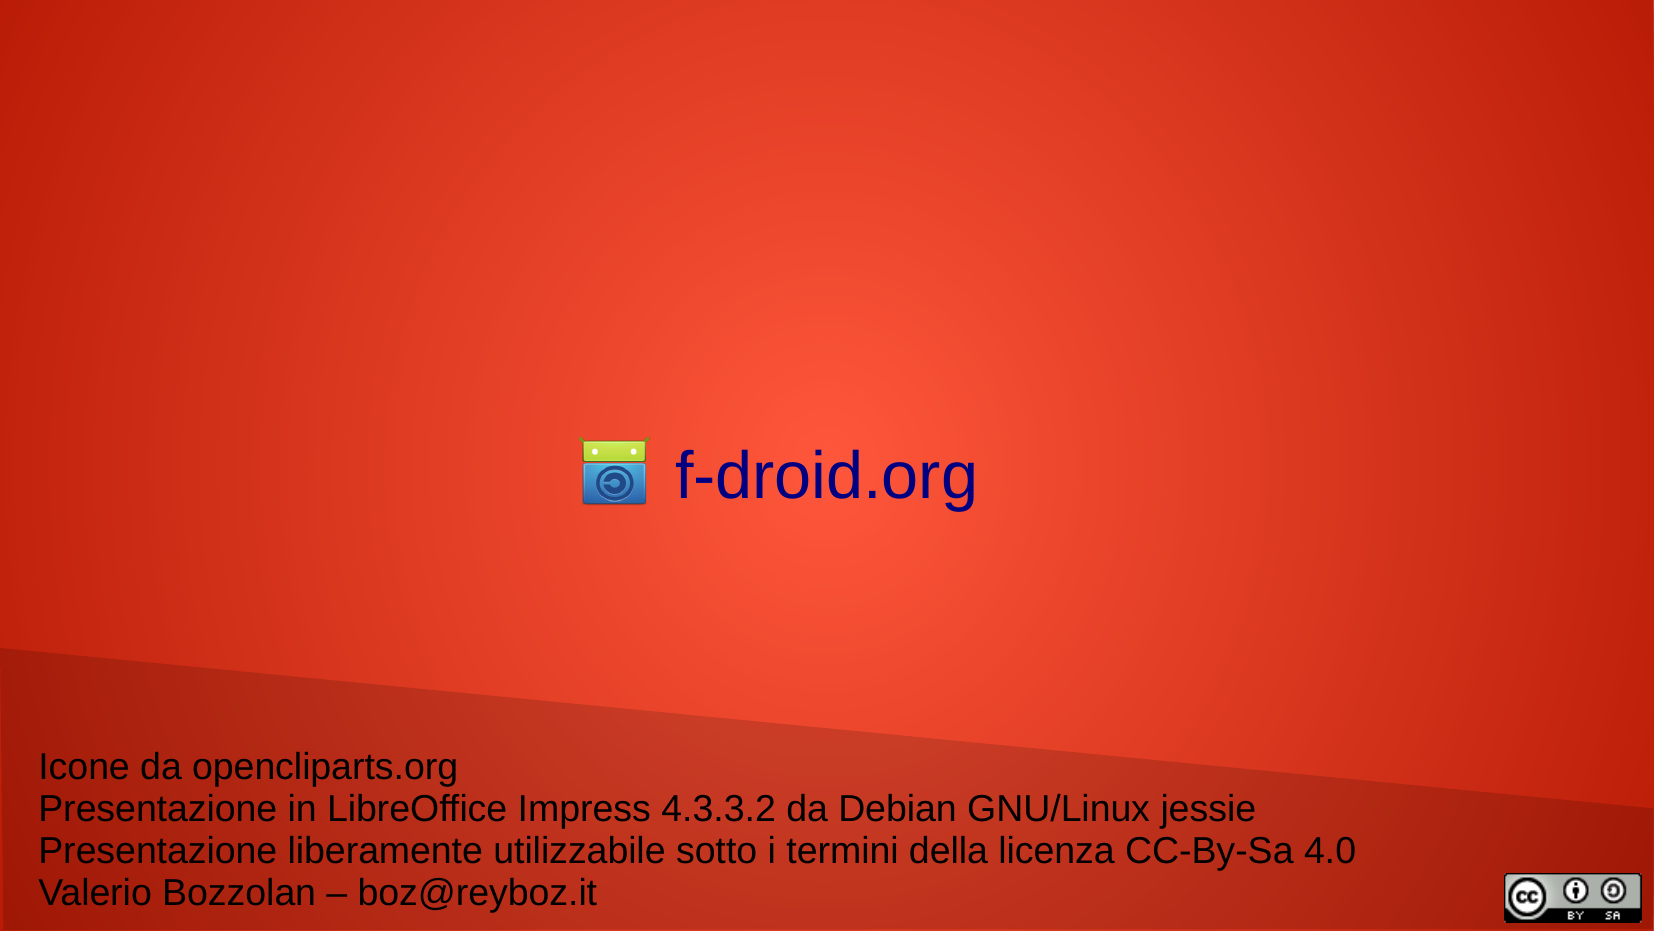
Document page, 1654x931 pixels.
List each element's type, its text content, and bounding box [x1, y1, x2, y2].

picture [578, 436, 650, 508]
picture [1504, 873, 1642, 923]
subtitle f-droid.org [82, 419, 1571, 532]
text_box Icone da opencliparts.org Presentazione in LibreOffice Impress 4.3.3.2 da Debian GNU/Linux jessie Presentazione liberamente utilizzabile sotto i termini della licenza CC-By-Sa 4.0 Valerio Bozzolan – boz@reyboz.it [23, 738, 1453, 931]
